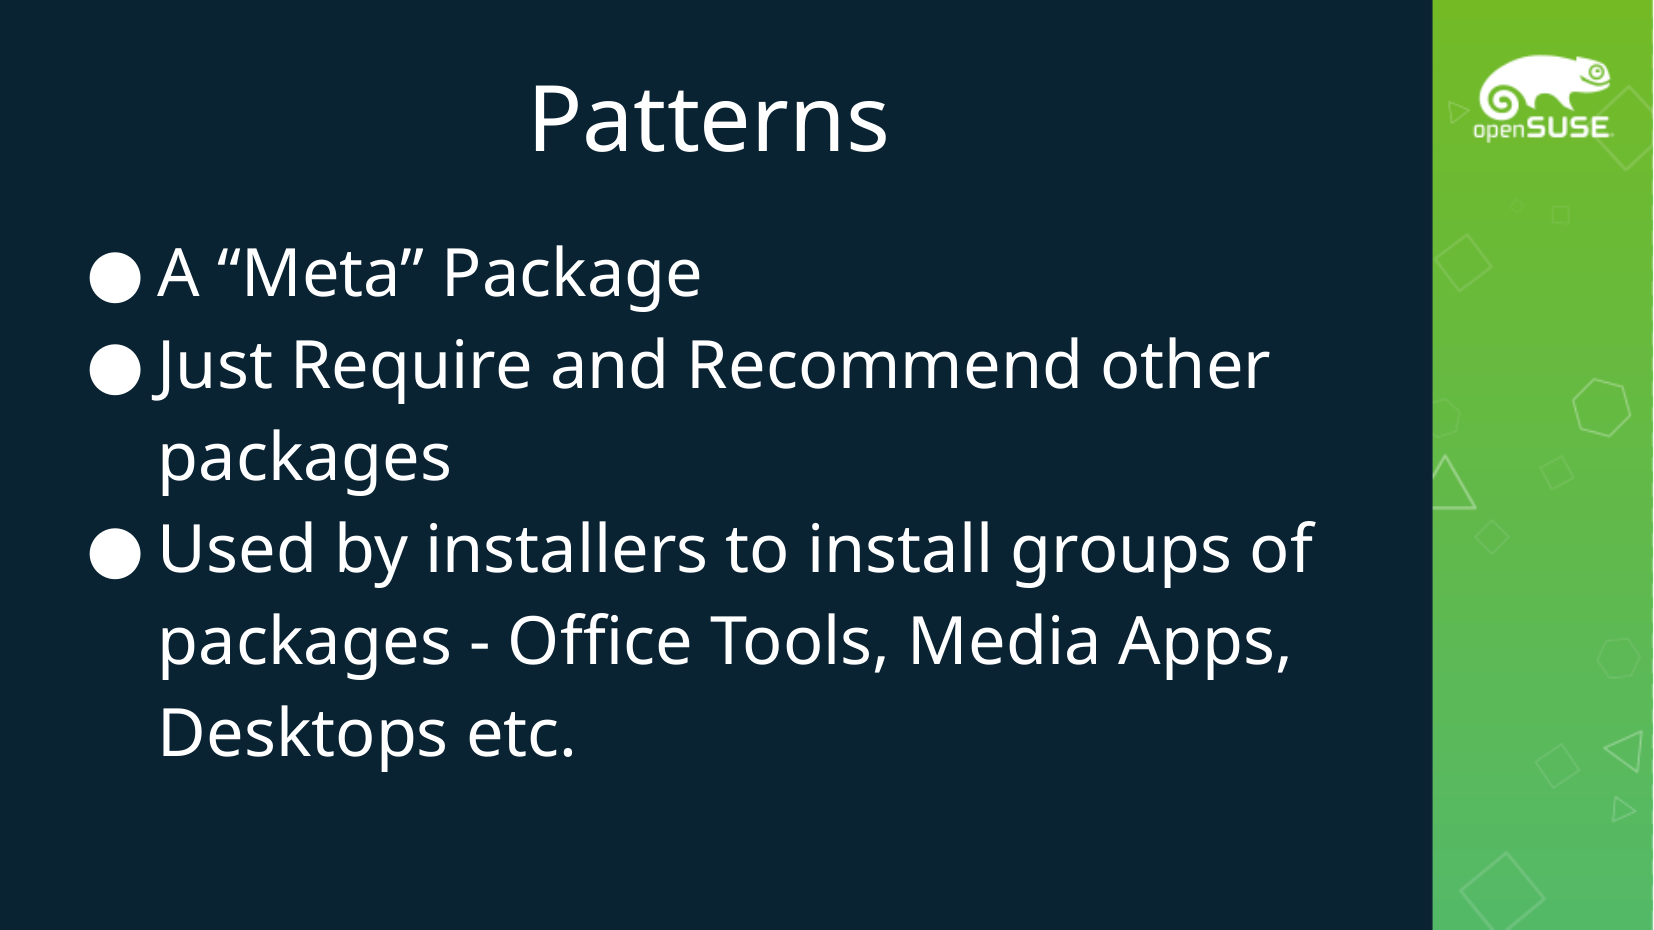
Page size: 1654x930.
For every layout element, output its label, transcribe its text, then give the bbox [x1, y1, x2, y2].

title Patterns [82, 37, 1335, 193]
list A “Meta” Package Just Require and Recommend other packages Used by installers to install groups of packages - Office Tools, Media Apps, Desktops etc. [82, 217, 1335, 887]
picture [0, 0, 1654, 930]
